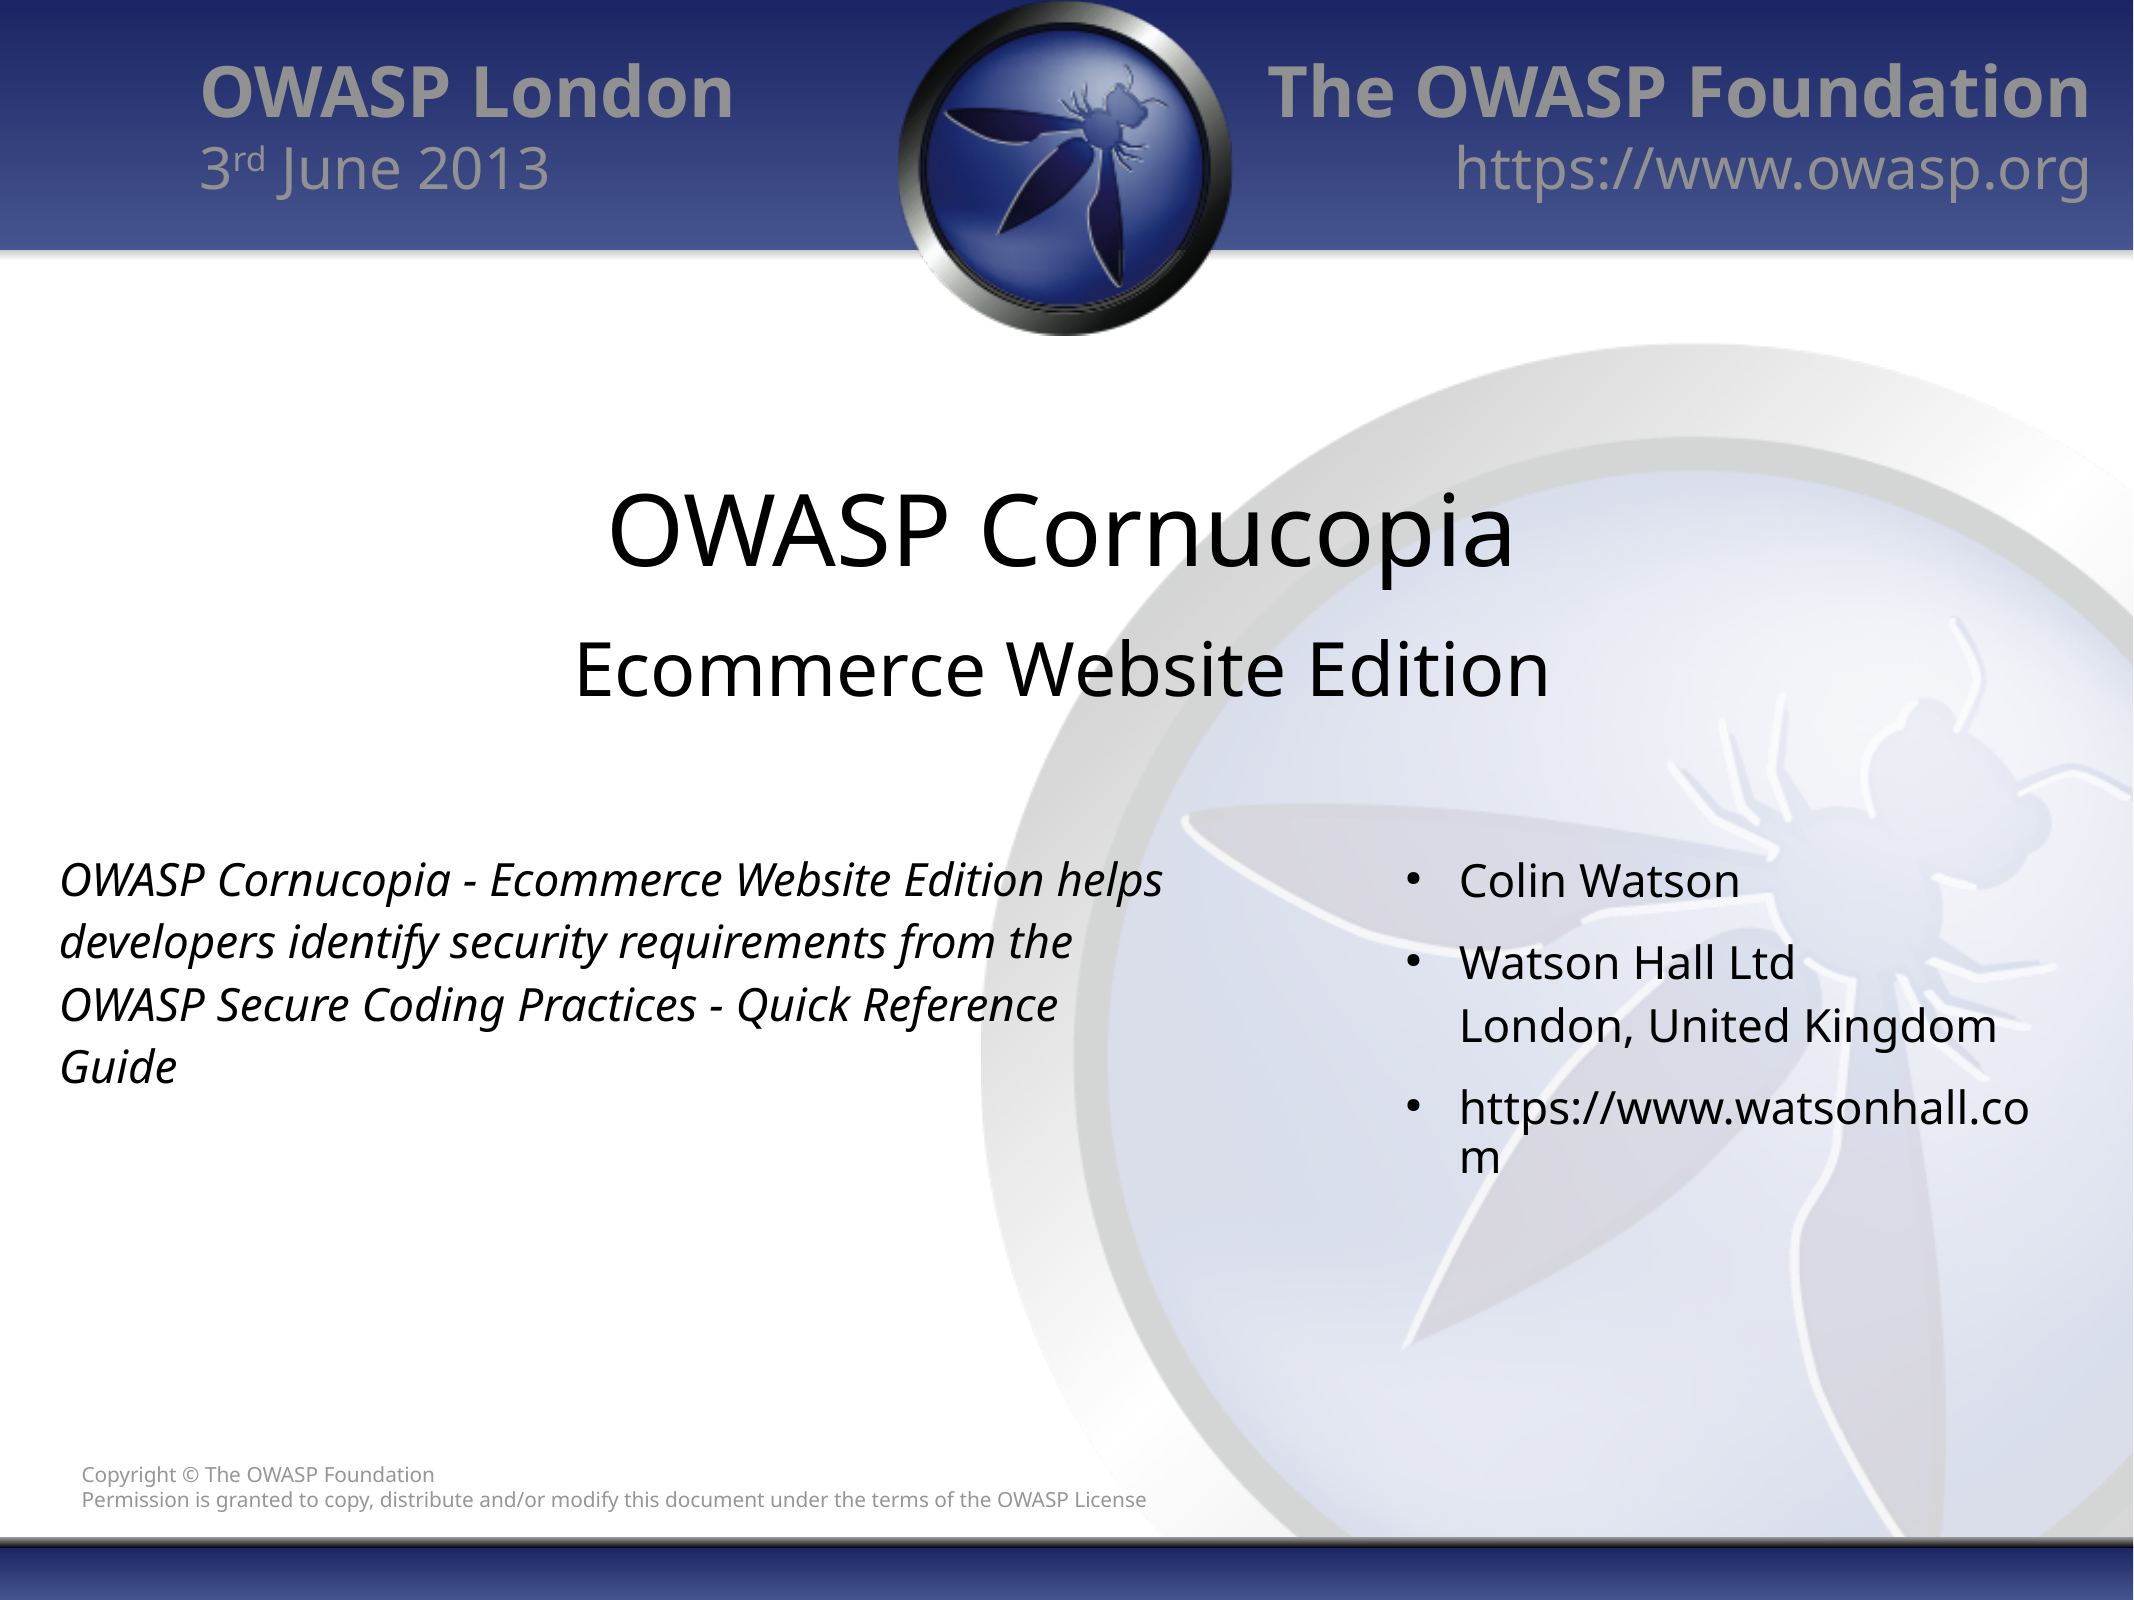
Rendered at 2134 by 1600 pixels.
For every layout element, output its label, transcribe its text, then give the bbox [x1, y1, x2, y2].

list OWASP Cornucopia - Ecommerce Website Edition helps developers identify security requirements from the OWASP Secure Coding Practices - Quick Reference Guide [58, 847, 1182, 1447]
title OWASP Cornucopia Ecommerce Website Edition [58, 460, 2067, 690]
picture [981, 339, 2134, 1600]
picture [898, 0, 1234, 336]
list Colin Watson Watson Hall Ltd London, United Kingdom https://www.watsonhall.com [1269, 848, 2068, 1406]
